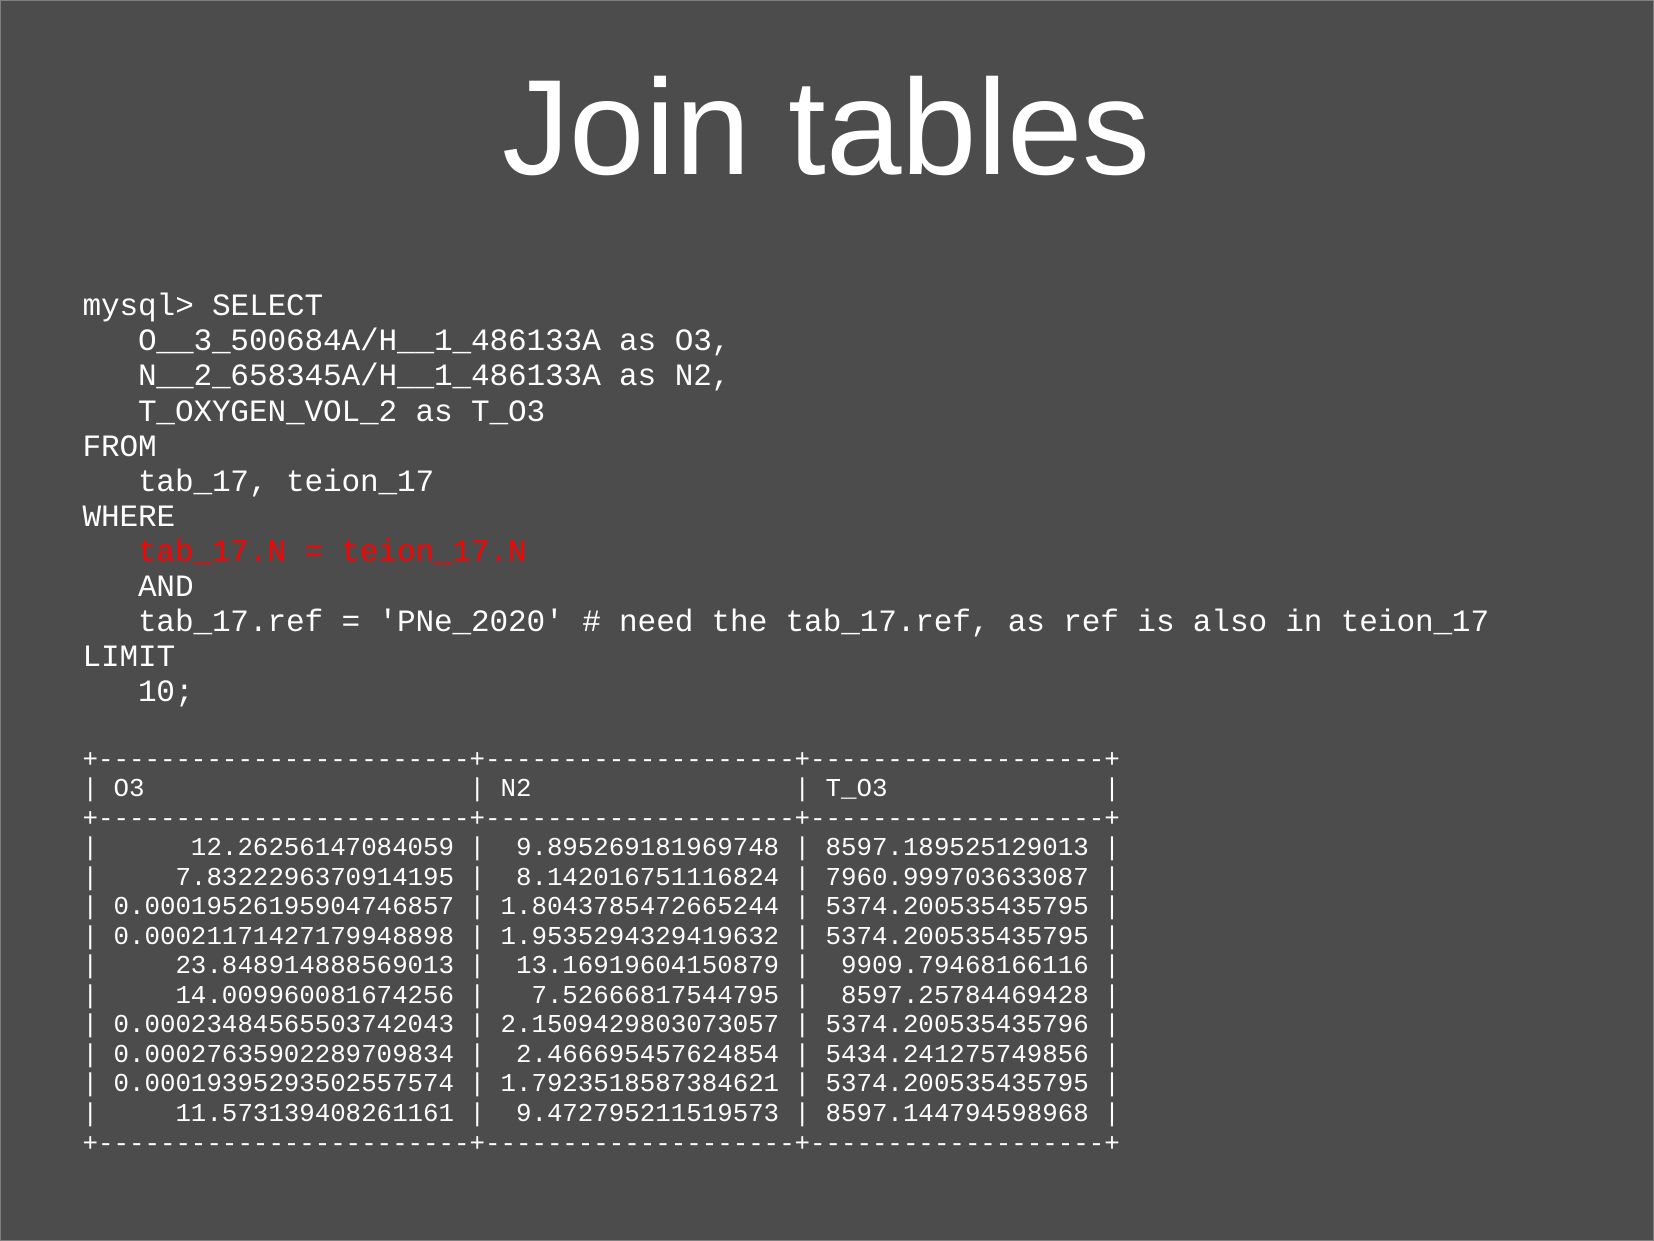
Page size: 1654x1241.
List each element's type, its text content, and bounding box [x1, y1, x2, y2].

title Join tables [389, 49, 1264, 205]
list mysql> SELECT O__3_500684A/H__1_486133A as O3, N__2_658345A/H__1_486133A as N2, T_OXYGEN_VOL_2 as T_O3 FROM tab_17, teion_17 WHERE tab_17.N = teion_17.N AND tab_17.ref = 'PNe_2020' # need the tab_17.ref, as ref is also in teion_17 LIMIT 10; +------------------------+--------------------+-------------------+ | O3 | N2 | T_O3 | +------------------------+--------------------+-------------------+ | 12.26256147084059 | 9.895269181969748 | 8597.189525129013 | | 7.8322296370914195 | 8.142016751116824 | 7960.999703633087 | | 0.00019526195904746857 | 1.8043785472665244 | 5374.200535435795 | | 0.00021171427179948898 | 1.9535294329419632 | 5374.200535435795 | | 23.848914888569013 | 13.16919604150879 | 9909.79468166116 | | 14.009960081674256 | 7.52666817544795 | 8597.25784469428 | | 0.00023484565503742043 | 2.1509429803073057 | 5374.200535435796 | | 0.00027635902289709834 | 2.466695457624854 | 5434.241275749856 | | 0.00019395293502557574 | 1.7923518587384621 | 5374.200535435795 | | 11.573139408261161 | 9.472795211519573 | 8597.144794598968 | +------------------------+--------------------+-------------------+ [82, 290, 1538, 1171]
